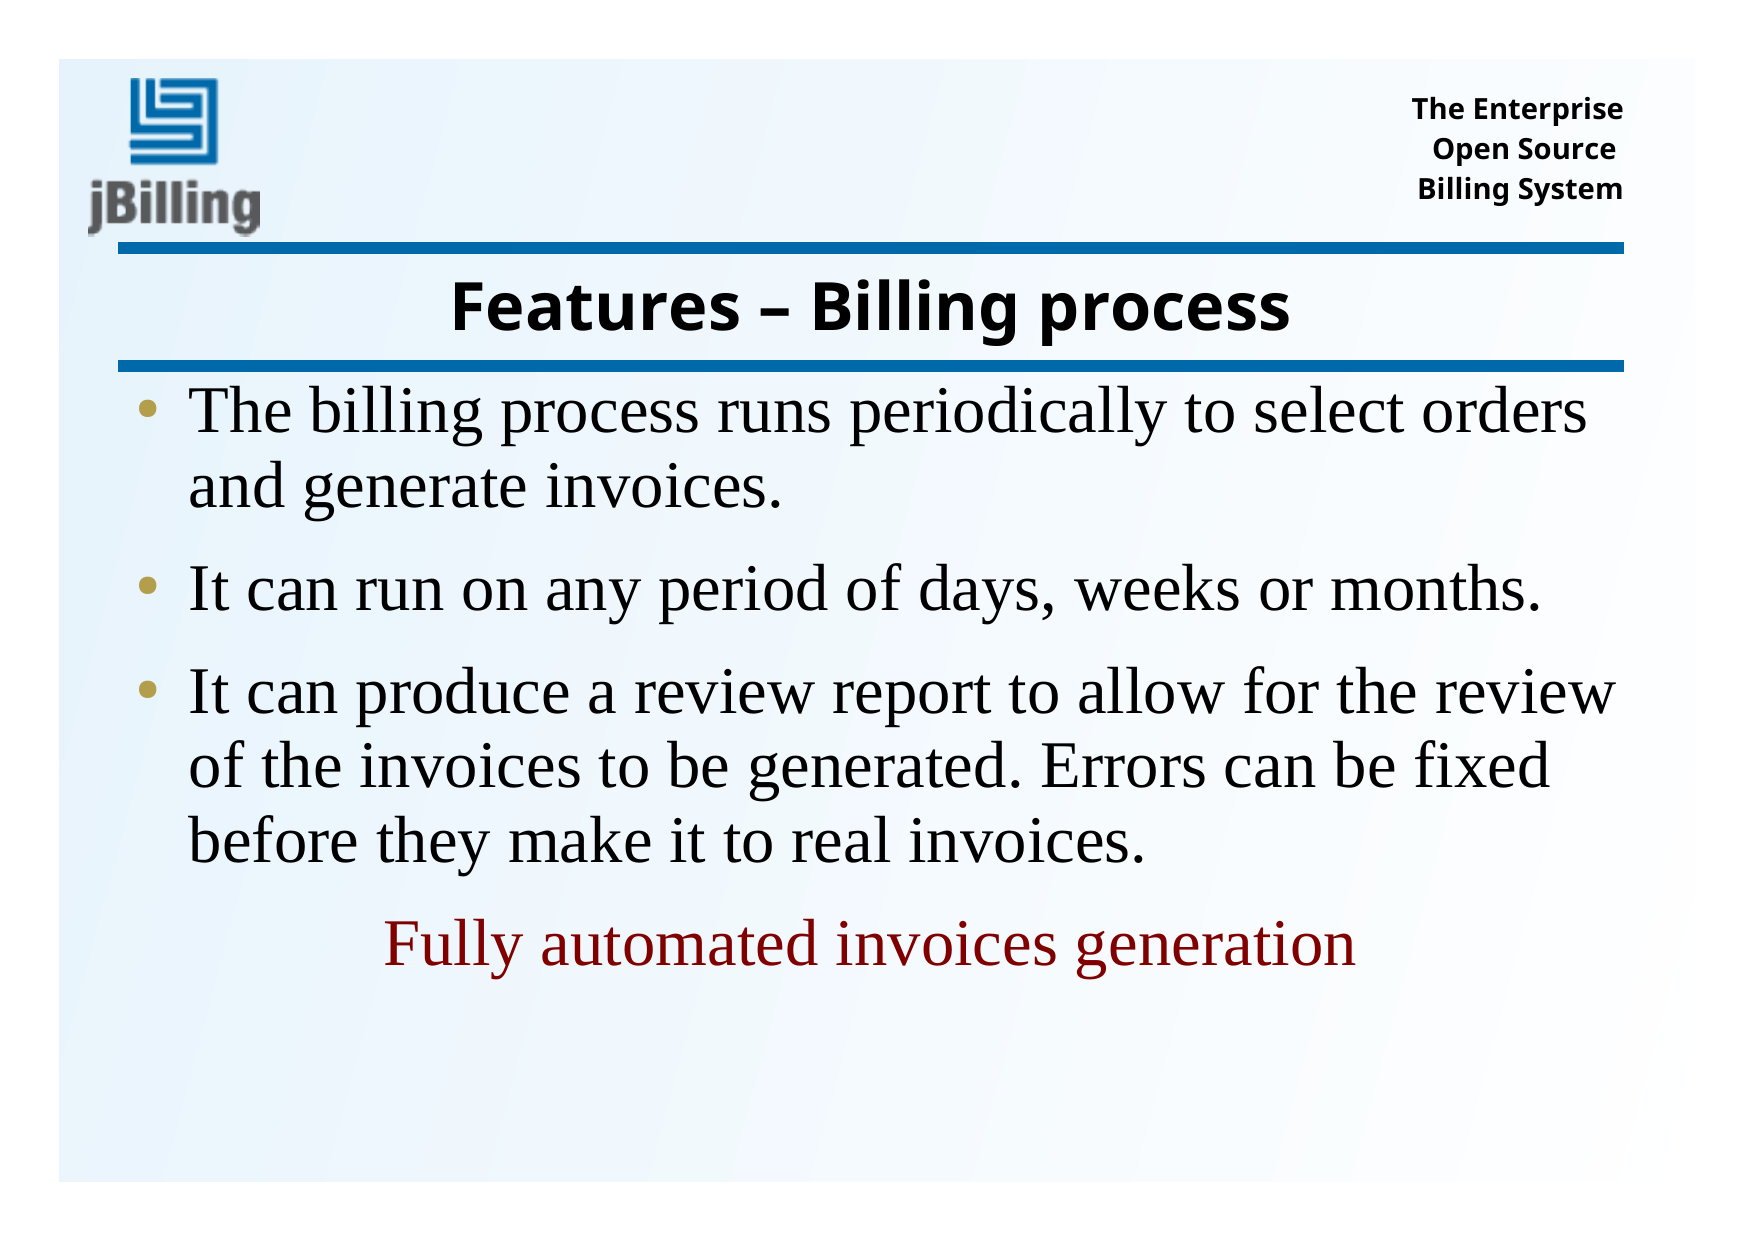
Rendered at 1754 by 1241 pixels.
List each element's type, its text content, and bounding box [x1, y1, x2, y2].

title Features – Billing process [118, 248, 1625, 361]
picture [88, 78, 260, 237]
list The billing process runs periodically to select orders and generate invoices. It can run on any period of days, weeks or months. It can produce a review report to allow for the review of the invoices to be generated. Errors can be fixed before they make it to real invoices. Fully automated invoices generation [118, 373, 1625, 1134]
